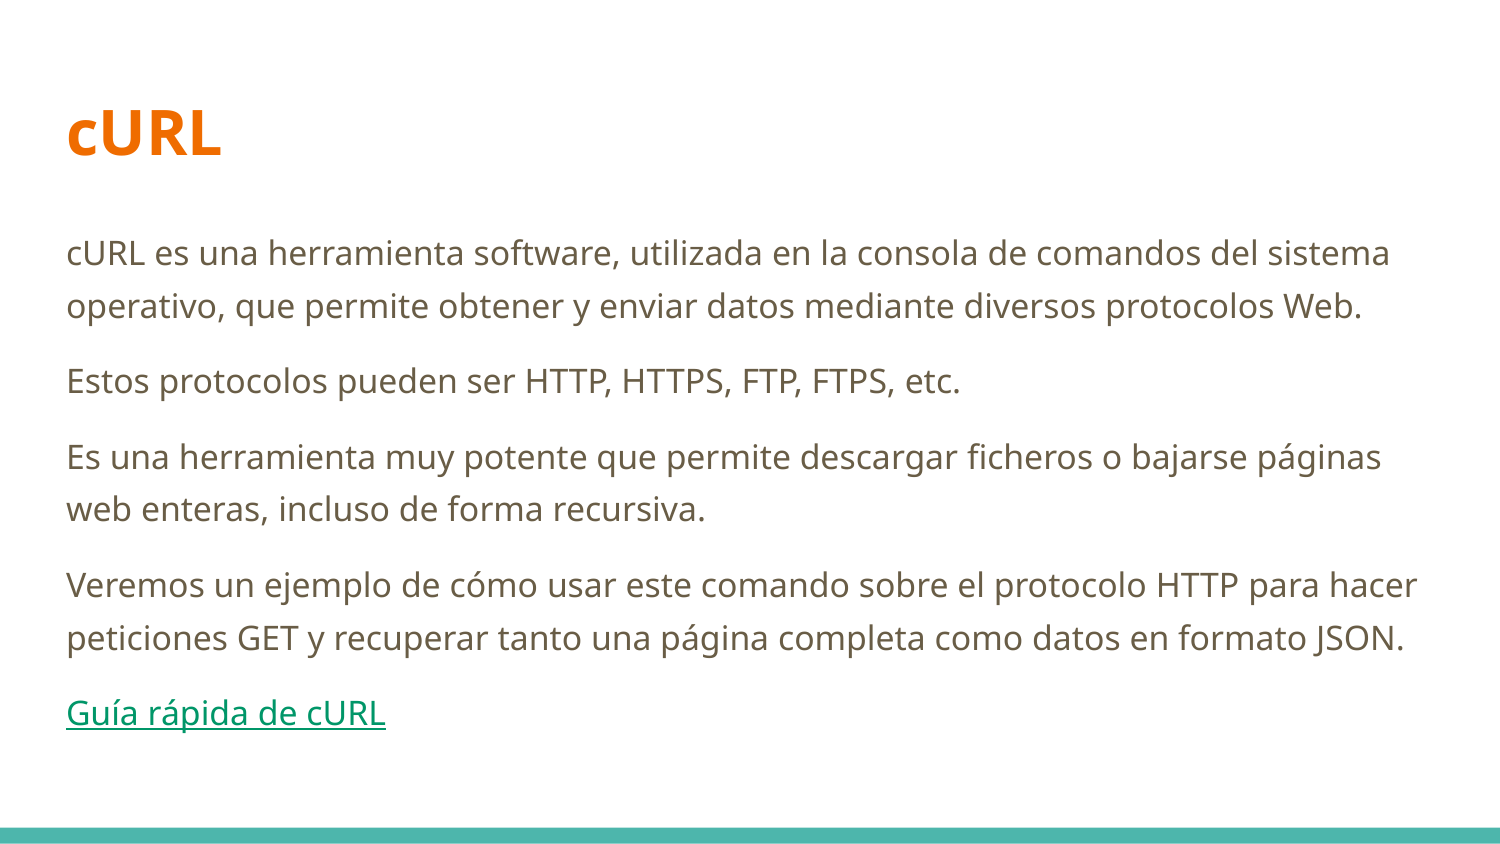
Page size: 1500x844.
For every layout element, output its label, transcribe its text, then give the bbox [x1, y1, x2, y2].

title cURL [51, 72, 1449, 189]
list cURL es una herramienta software, utilizada en la consola de comandos del sistema operativo, que permite obtener y enviar datos mediante diversos protocolos Web. Estos protocolos pueden ser HTTP, HTTPS, FTP, FTPS, etc. Es una herramienta muy potente que permite descargar ficheros o bajarse páginas web enteras, incluso de forma recursiva. Veremos un ejemplo de cómo usar este comando sobre el protocolo HTTP para hacer peticiones GET y recuperar tanto una página completa como datos en formato JSON. Guía rápida de cURL [51, 207, 1449, 795]
